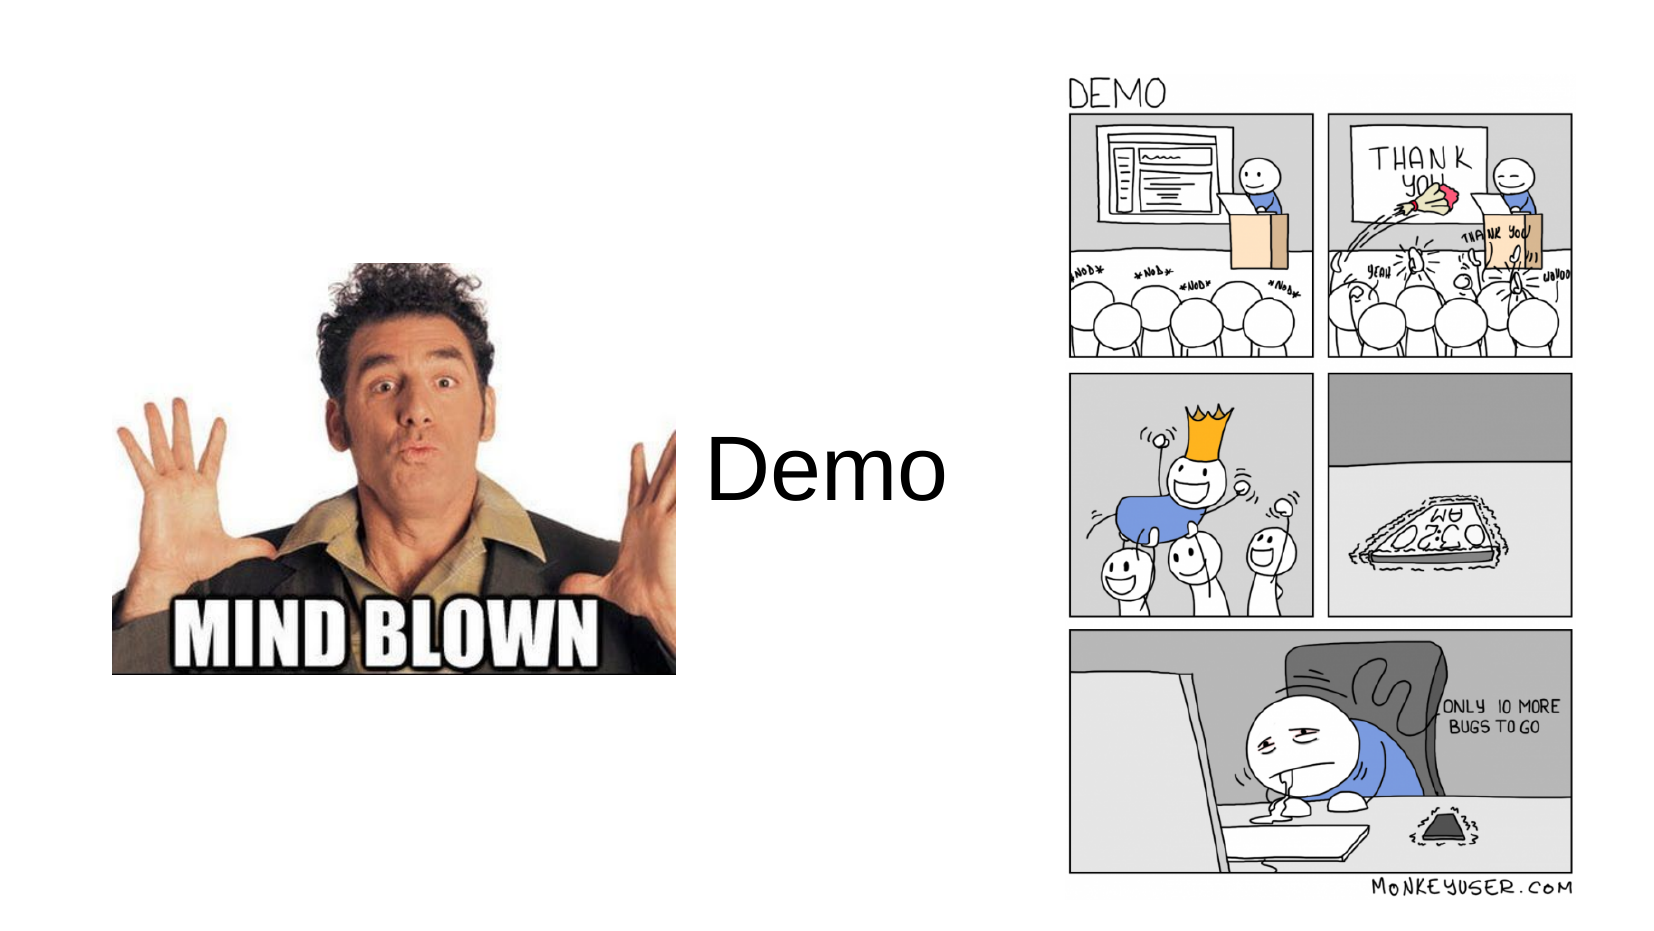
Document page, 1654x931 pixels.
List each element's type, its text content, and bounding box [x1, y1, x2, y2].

picture [1065, 74, 1576, 901]
title Demo [82, 37, 1571, 901]
picture [112, 263, 676, 676]
